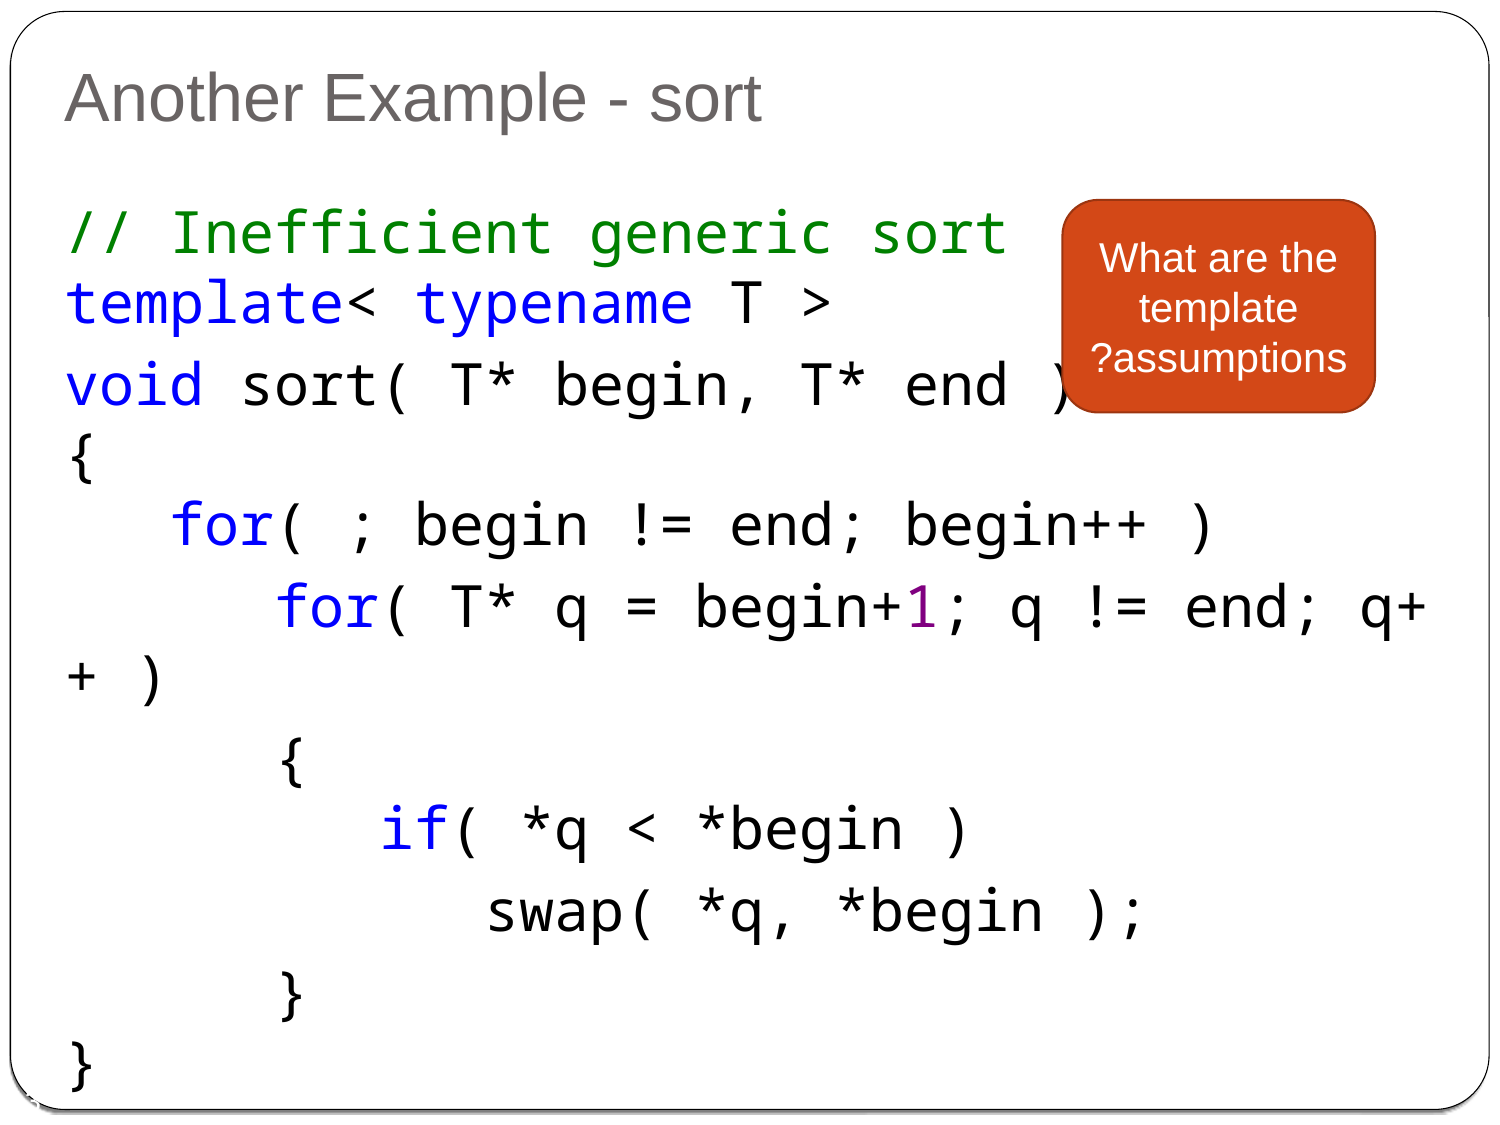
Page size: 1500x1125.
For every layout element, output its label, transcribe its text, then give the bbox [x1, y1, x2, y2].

list // Inefficient generic sort template< typename T > void sort( T* begin, T* end ) { for( ; begin != end; begin++ ) for( T* q = begin+1; q != end; q++ ) { if( *q < *begin ) swap( *q, *begin ); } } [50, 187, 1450, 1125]
text_box What are the template assumptions? [1062, 199, 1375, 413]
slide_number <number> [0, 1074, 50, 1125]
title Another Example - sort [50, 45, 1450, 150]
